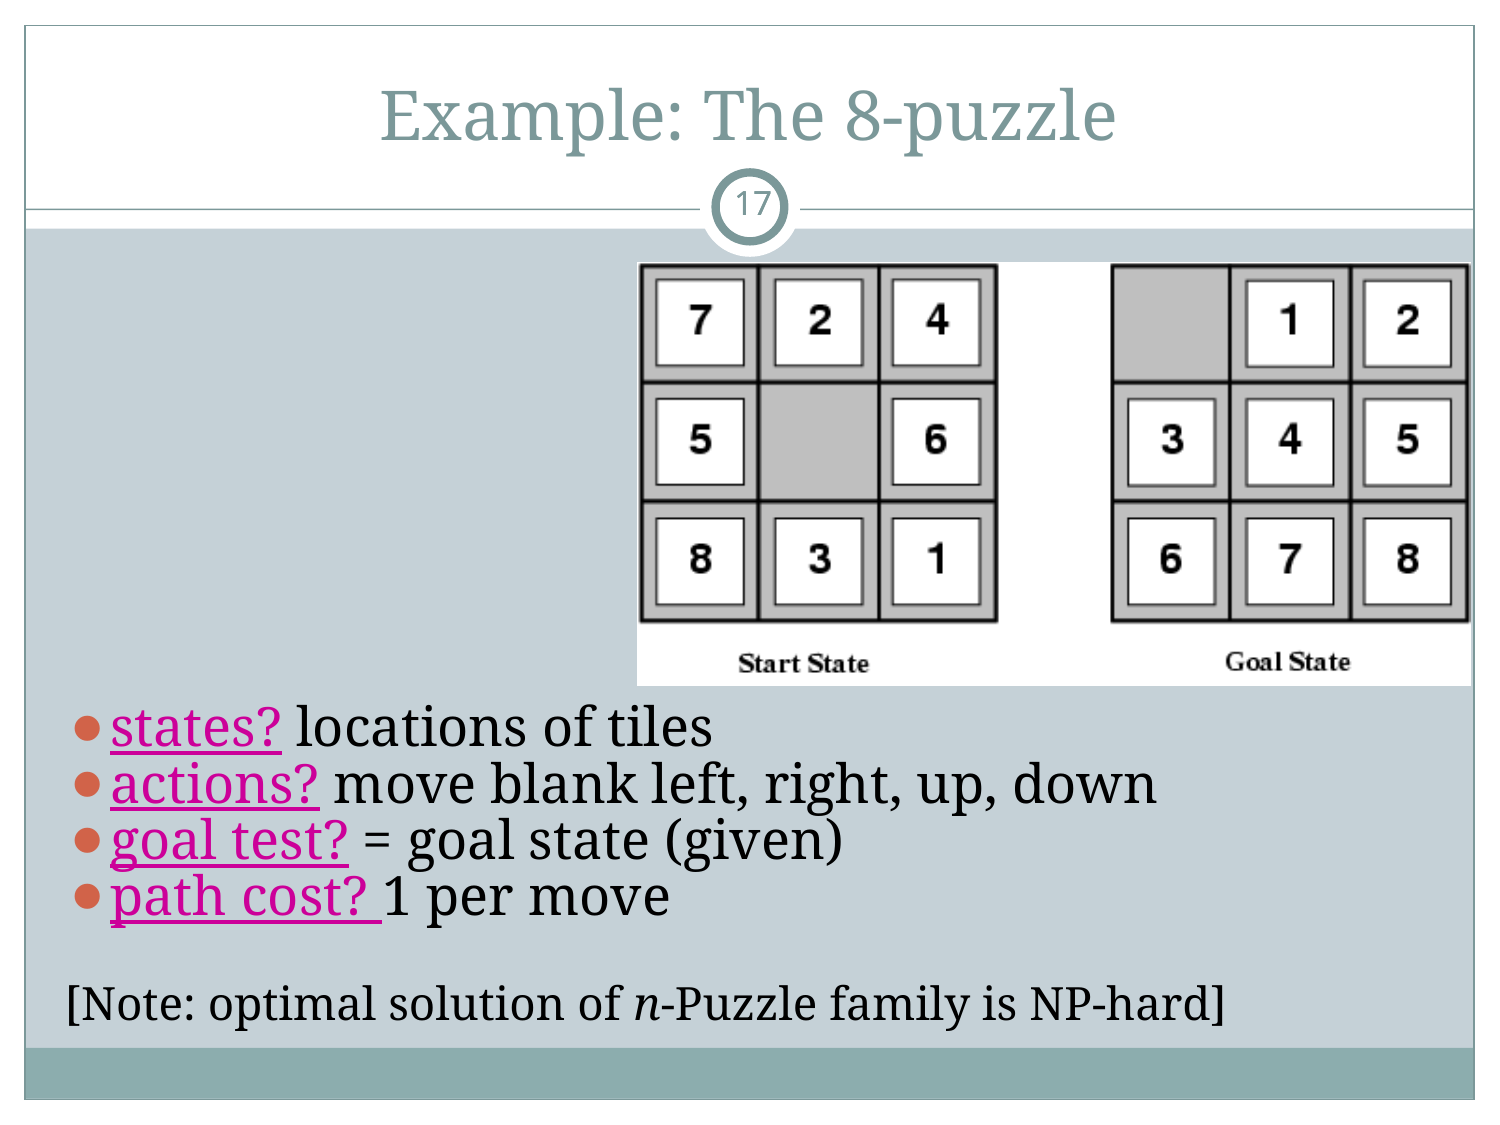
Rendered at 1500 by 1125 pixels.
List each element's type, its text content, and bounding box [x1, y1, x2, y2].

slide_number <number> [715, 168, 791, 241]
picture [637, 262, 1471, 686]
title Example: The 8-puzzle [49, 37, 1450, 162]
list states? locations of tiles actions? move blank left, right, up, down goal test? = goal state (given) path cost? 1 per move [Note: optimal solution of n-Puzzle family is NP-hard] [49, 250, 1445, 1001]
